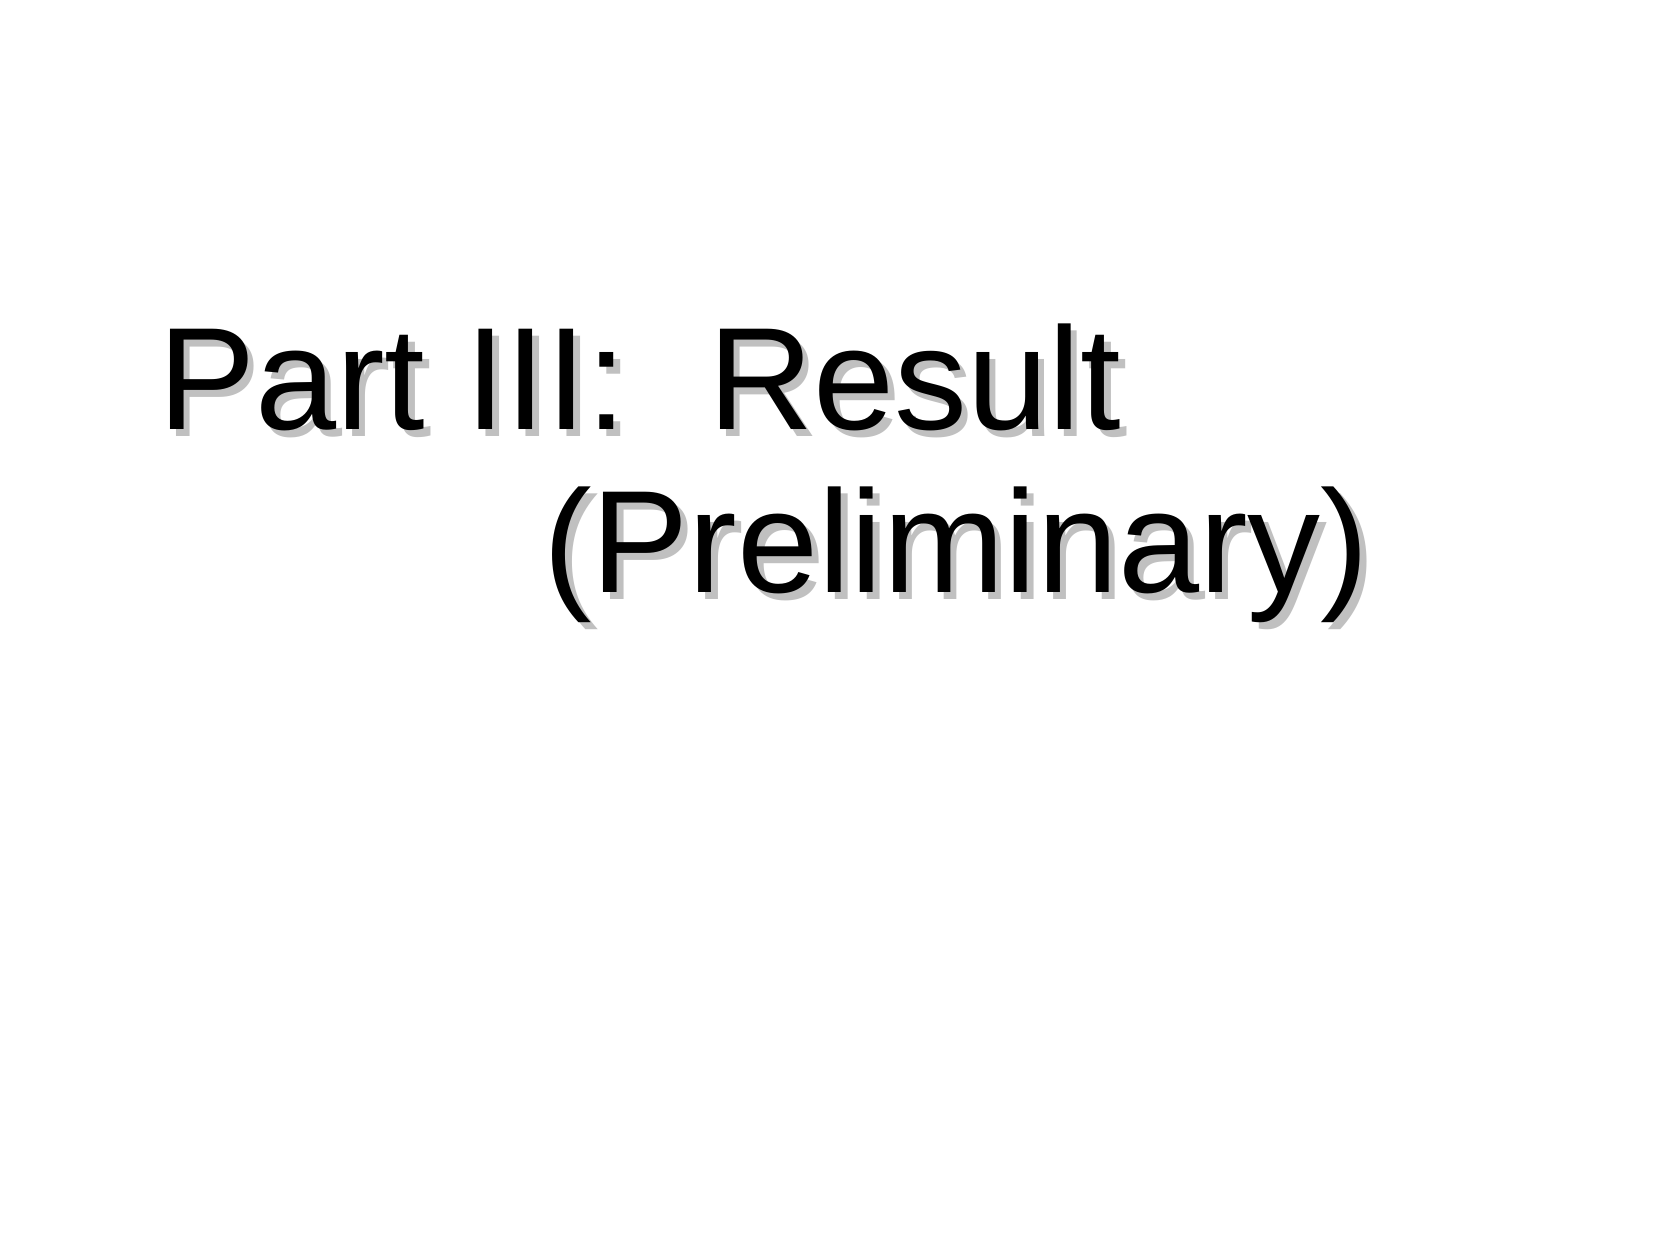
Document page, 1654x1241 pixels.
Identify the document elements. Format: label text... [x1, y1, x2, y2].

text_box Part III: Result (Preliminary) [143, 290, 1654, 667]
